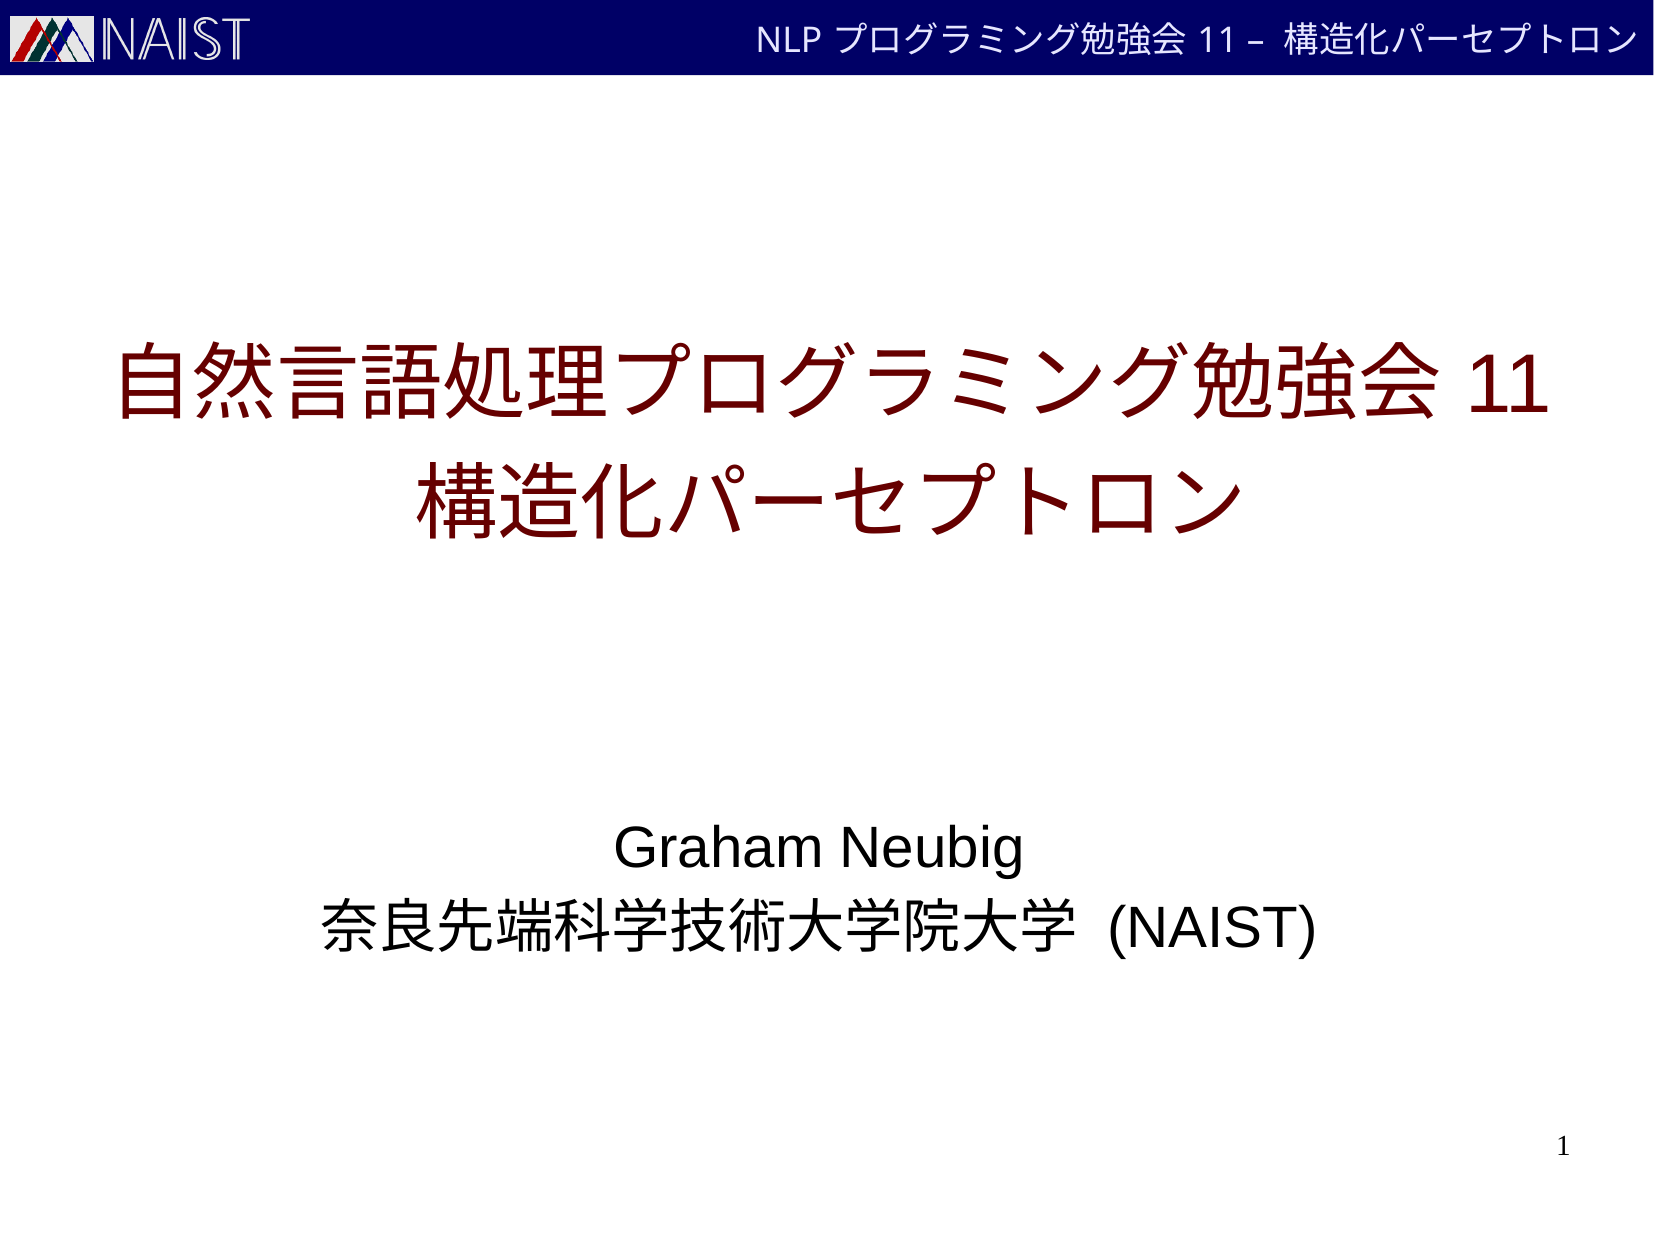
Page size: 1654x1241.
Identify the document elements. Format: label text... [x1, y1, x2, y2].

picture [102, 17, 251, 60]
title 自然言語処理プログラミング勉強会11 構造化パーセプトロン [86, 339, 1576, 533]
picture [10, 16, 94, 62]
subtitle Graham Neubig 奈良先端科学技術大学院大学 (NAIST) [75, 780, 1564, 999]
